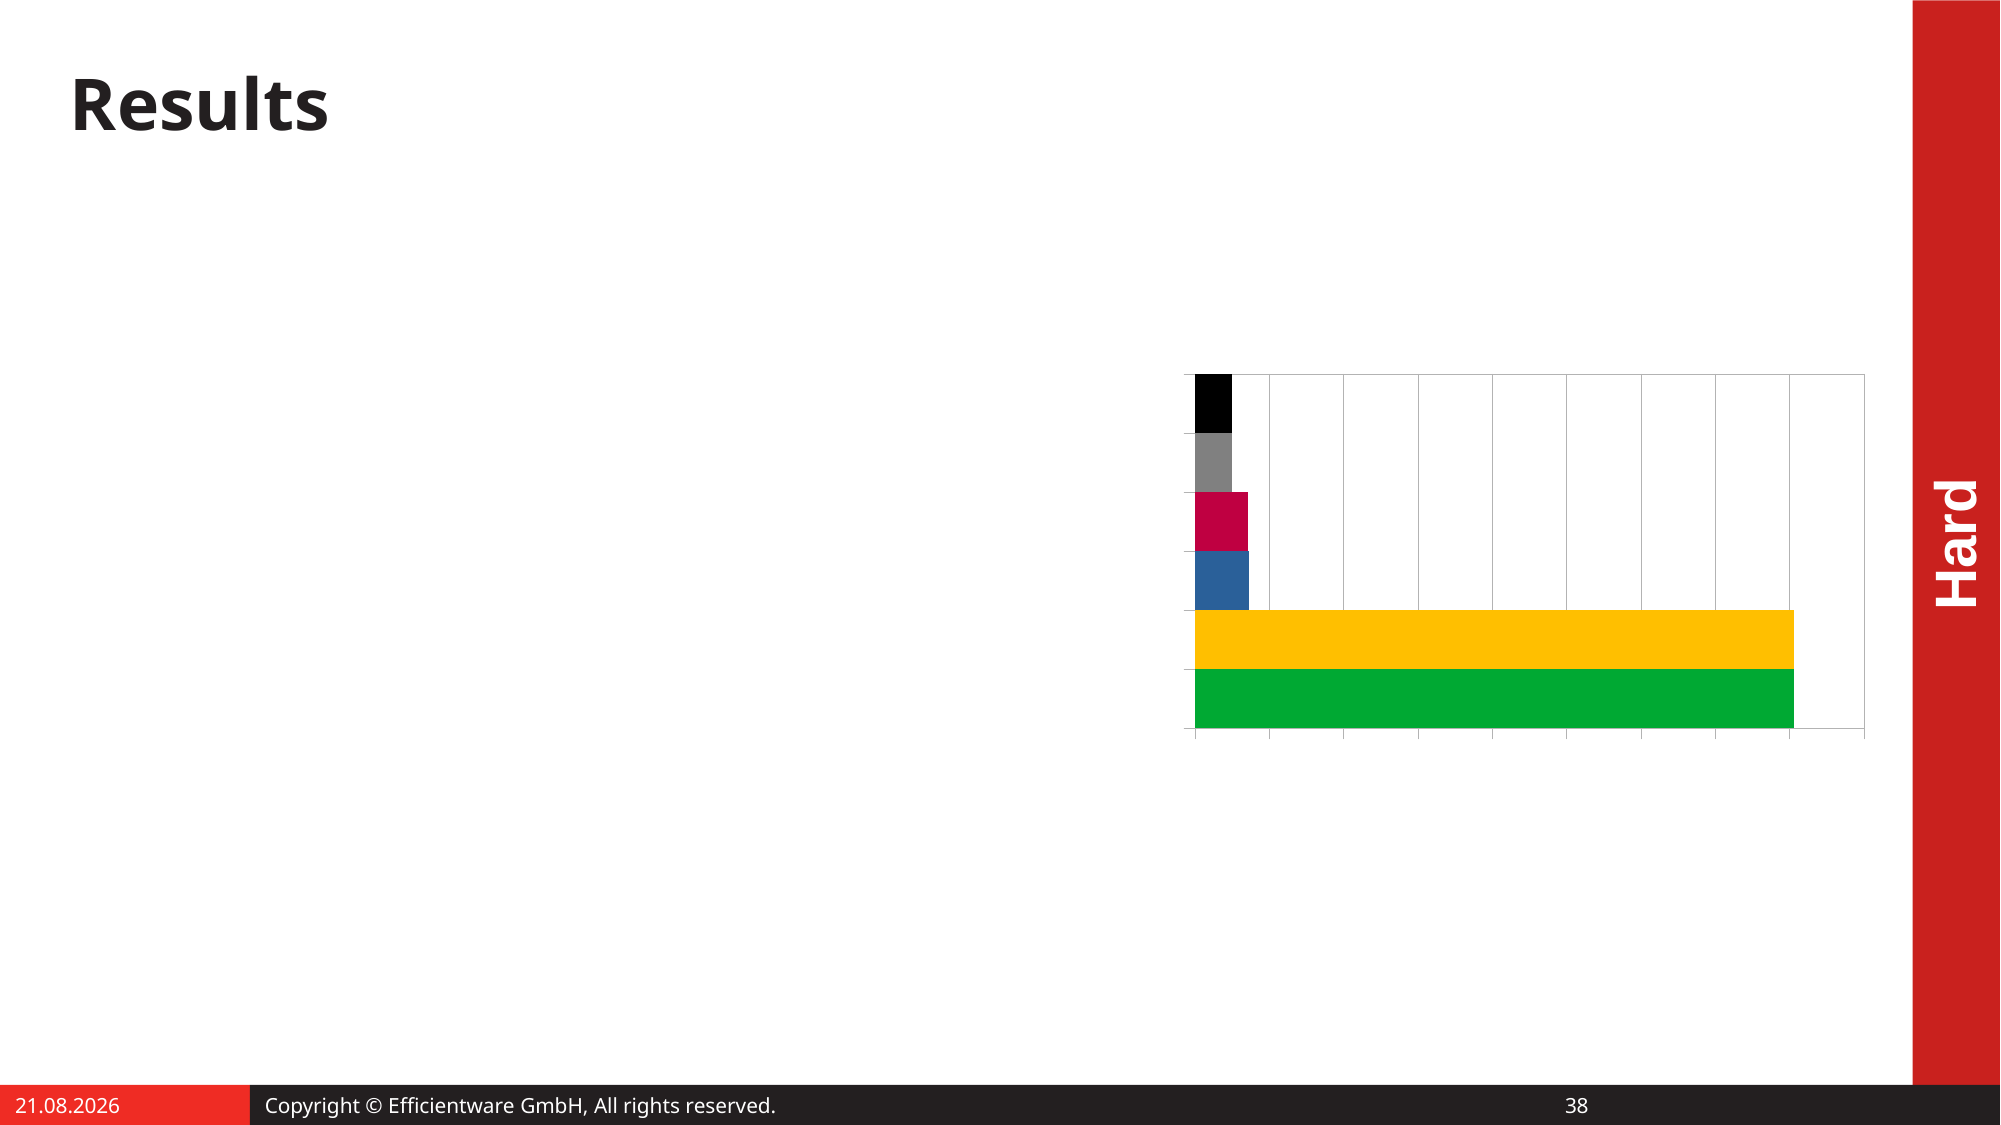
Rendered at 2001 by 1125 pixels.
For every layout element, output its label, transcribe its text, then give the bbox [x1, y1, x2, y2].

picture [900, 284, 1897, 788]
slide_number <number> [1550, 1084, 2000, 1125]
text_box Hard [1912, 0, 2000, 1084]
title Results [55, 52, 1945, 156]
slide_number 02.11.2025 [0, 1084, 249, 1125]
footer Copyright © Efficientware GmbH, All rights reserved. [249, 1084, 1550, 1125]
